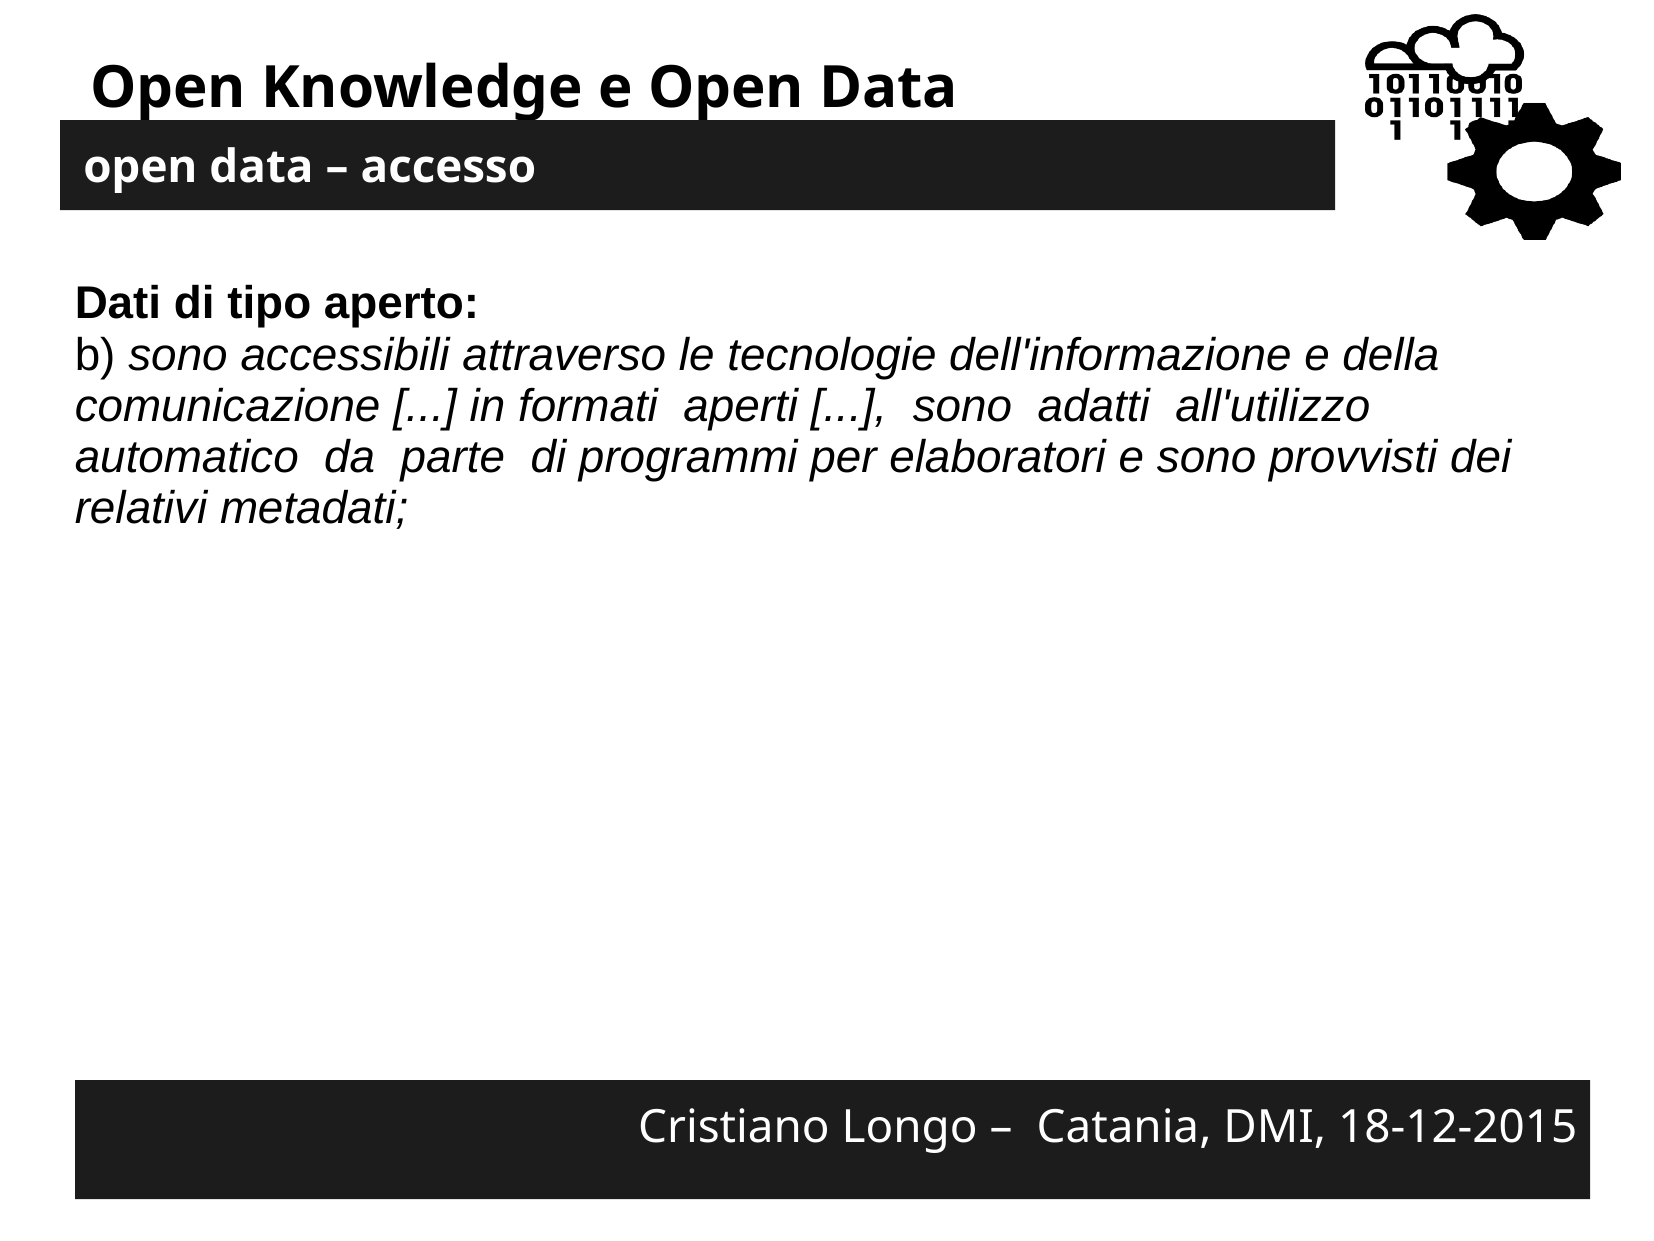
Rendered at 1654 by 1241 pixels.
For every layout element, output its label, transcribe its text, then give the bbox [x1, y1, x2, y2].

list open data – accesso [60, 120, 1336, 211]
list Open Knowledge e Open Data [75, 45, 1325, 120]
list Cristiano Longo – Catania, DMI, 18-12-2015 [75, 1080, 1591, 1200]
text_box Dati di tipo aperto: b) sono accessibili attraverso le tecnologie dell'informazione e della comunicazione [...] in formati aperti [...], sono adatti all'utilizzo automatico da parte di programmi per elaboratori e sono provvisti dei relativi metadati; [60, 270, 1546, 542]
picture [1365, 14, 1621, 241]
